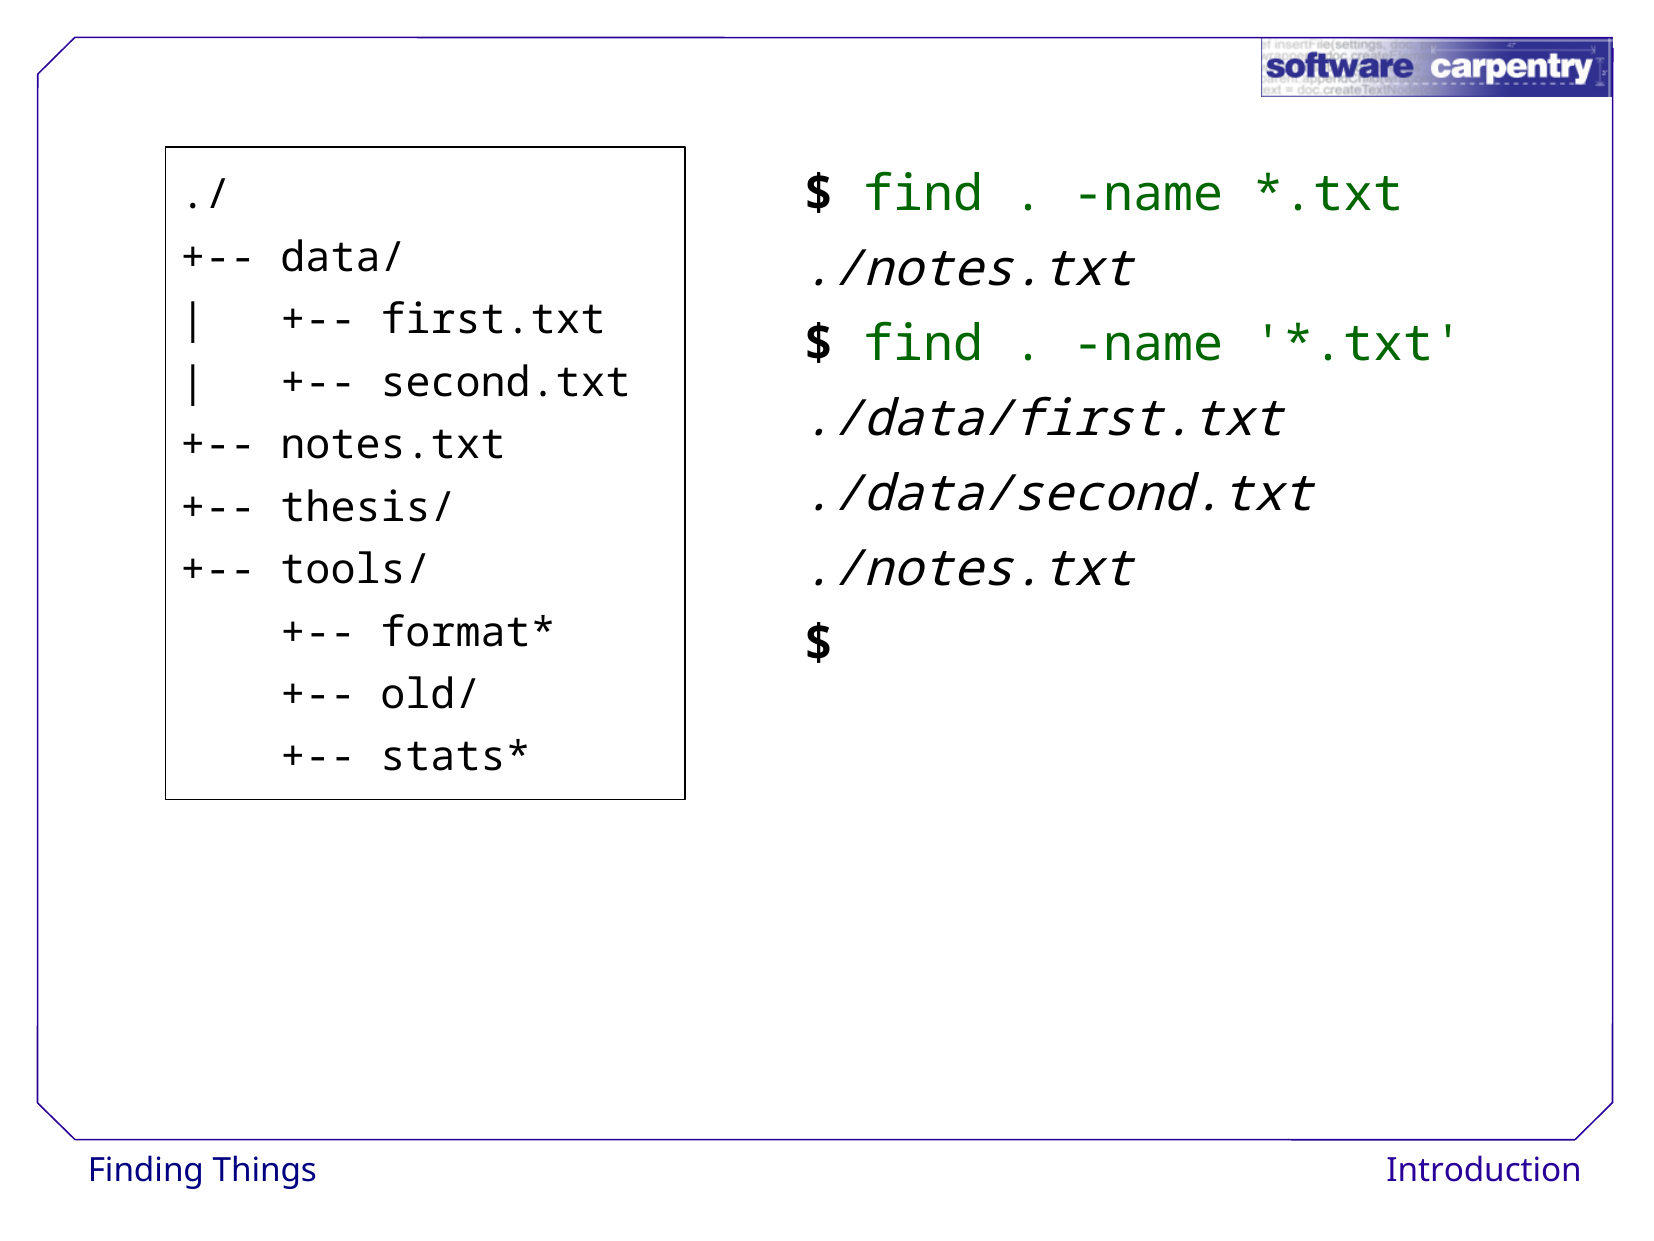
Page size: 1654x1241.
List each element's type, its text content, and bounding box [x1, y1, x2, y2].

text_box ./ +-- data/ | +-- first.txt | +-- second.txt +-- notes.txt +-- thesis/ +-- tools/ +-- format* +-- old/ +-- stats* [165, 147, 686, 800]
picture [1261, 39, 1613, 97]
text_box $ find . -name *.txt ./notes.txt $ find . -name '*.txt' ./data/first.txt ./data/second.txt ./notes.txt $ [788, 138, 1536, 1055]
